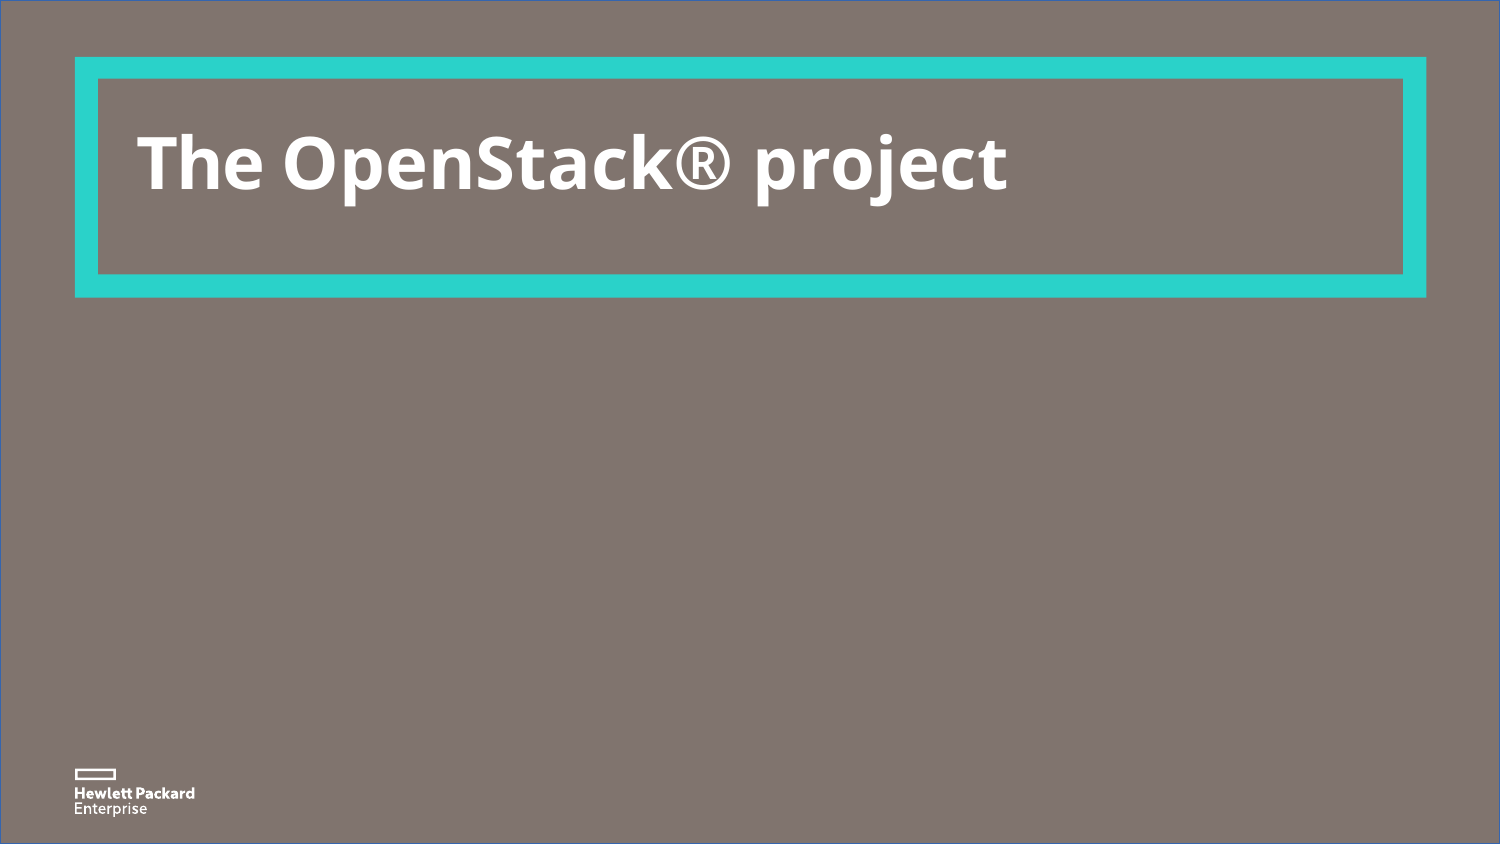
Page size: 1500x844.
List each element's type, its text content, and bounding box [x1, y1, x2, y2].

title The OpenStack® project [136, 133, 1262, 332]
